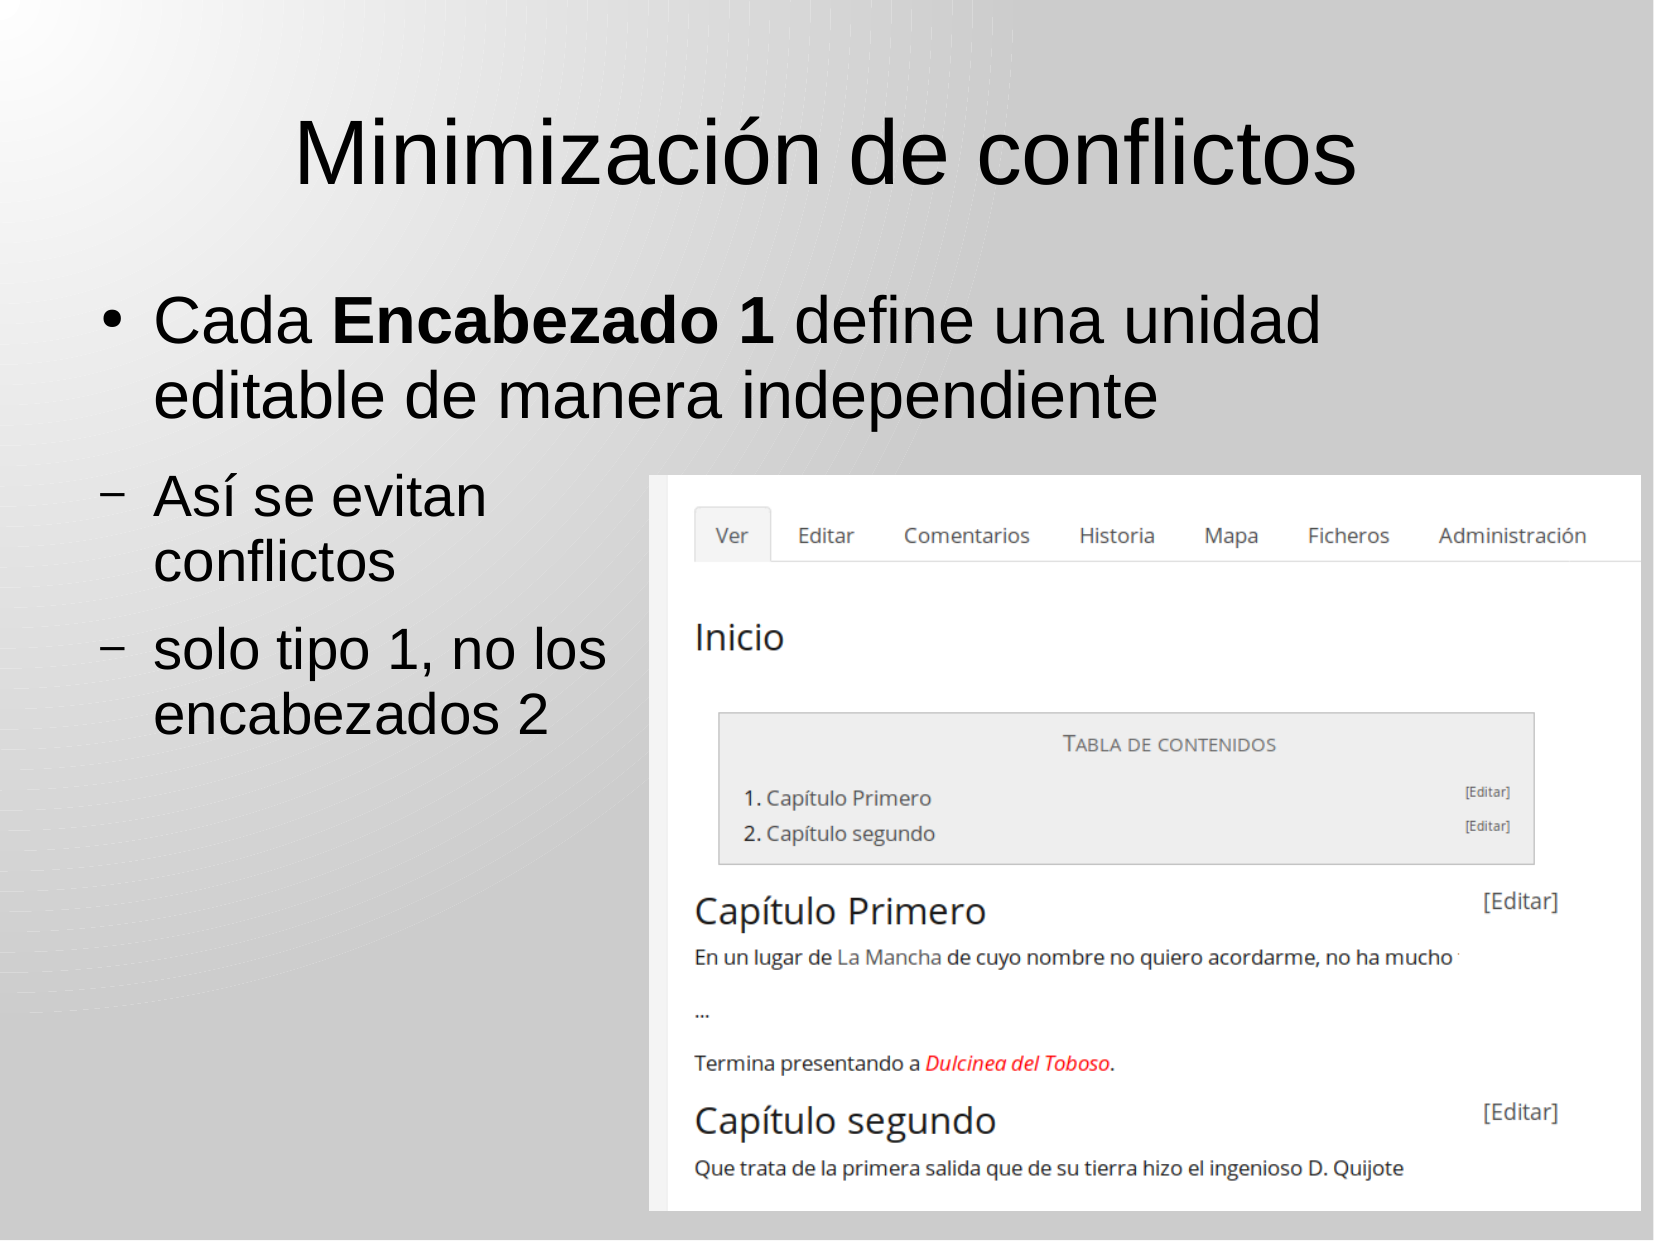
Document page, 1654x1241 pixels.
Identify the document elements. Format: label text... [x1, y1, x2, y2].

list Así se evitan conflictos solo tipo 1, no los encabezados 2 [11, 463, 626, 1052]
list Cada Encabezado 1 define una unidad editable de manera independiente [82, 283, 1539, 449]
title Minimización de conflictos [82, 49, 1571, 257]
picture [649, 475, 1641, 1211]
